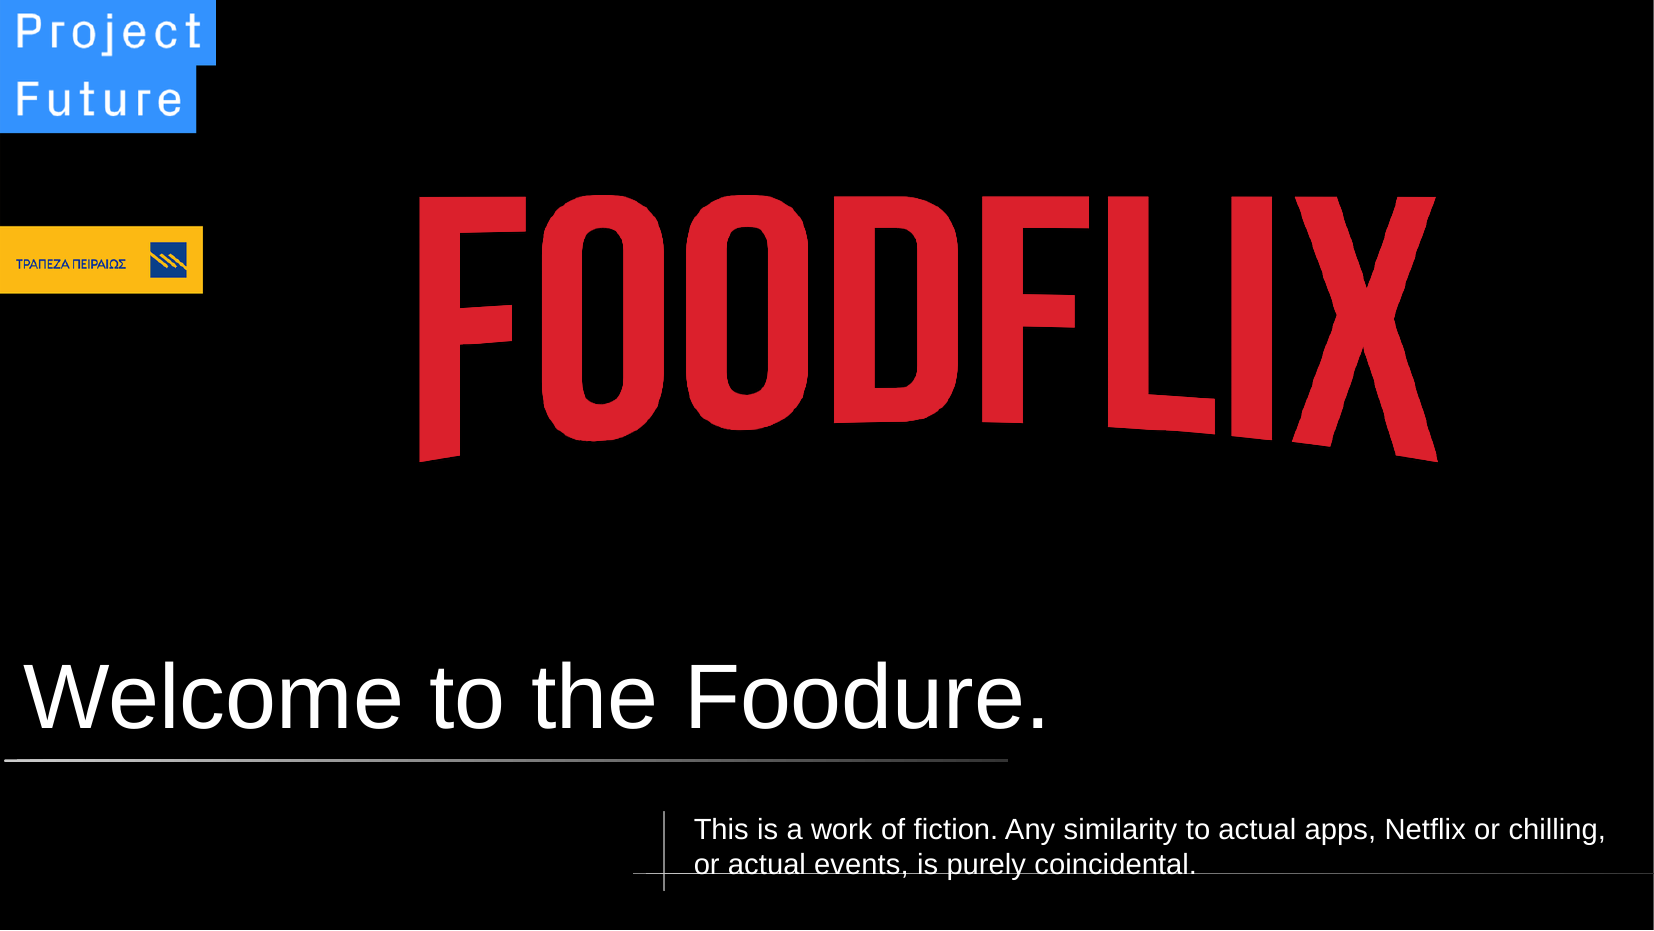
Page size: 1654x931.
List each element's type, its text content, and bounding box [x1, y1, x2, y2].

picture [409, 185, 1447, 473]
picture [0, 0, 216, 296]
text_box This is a work of fiction. Any similarity to actual apps, Netflix or chilling, or actual events, is purely coincidental. [679, 767, 1624, 881]
title Welcome to the Foodure. [23, 637, 1500, 746]
